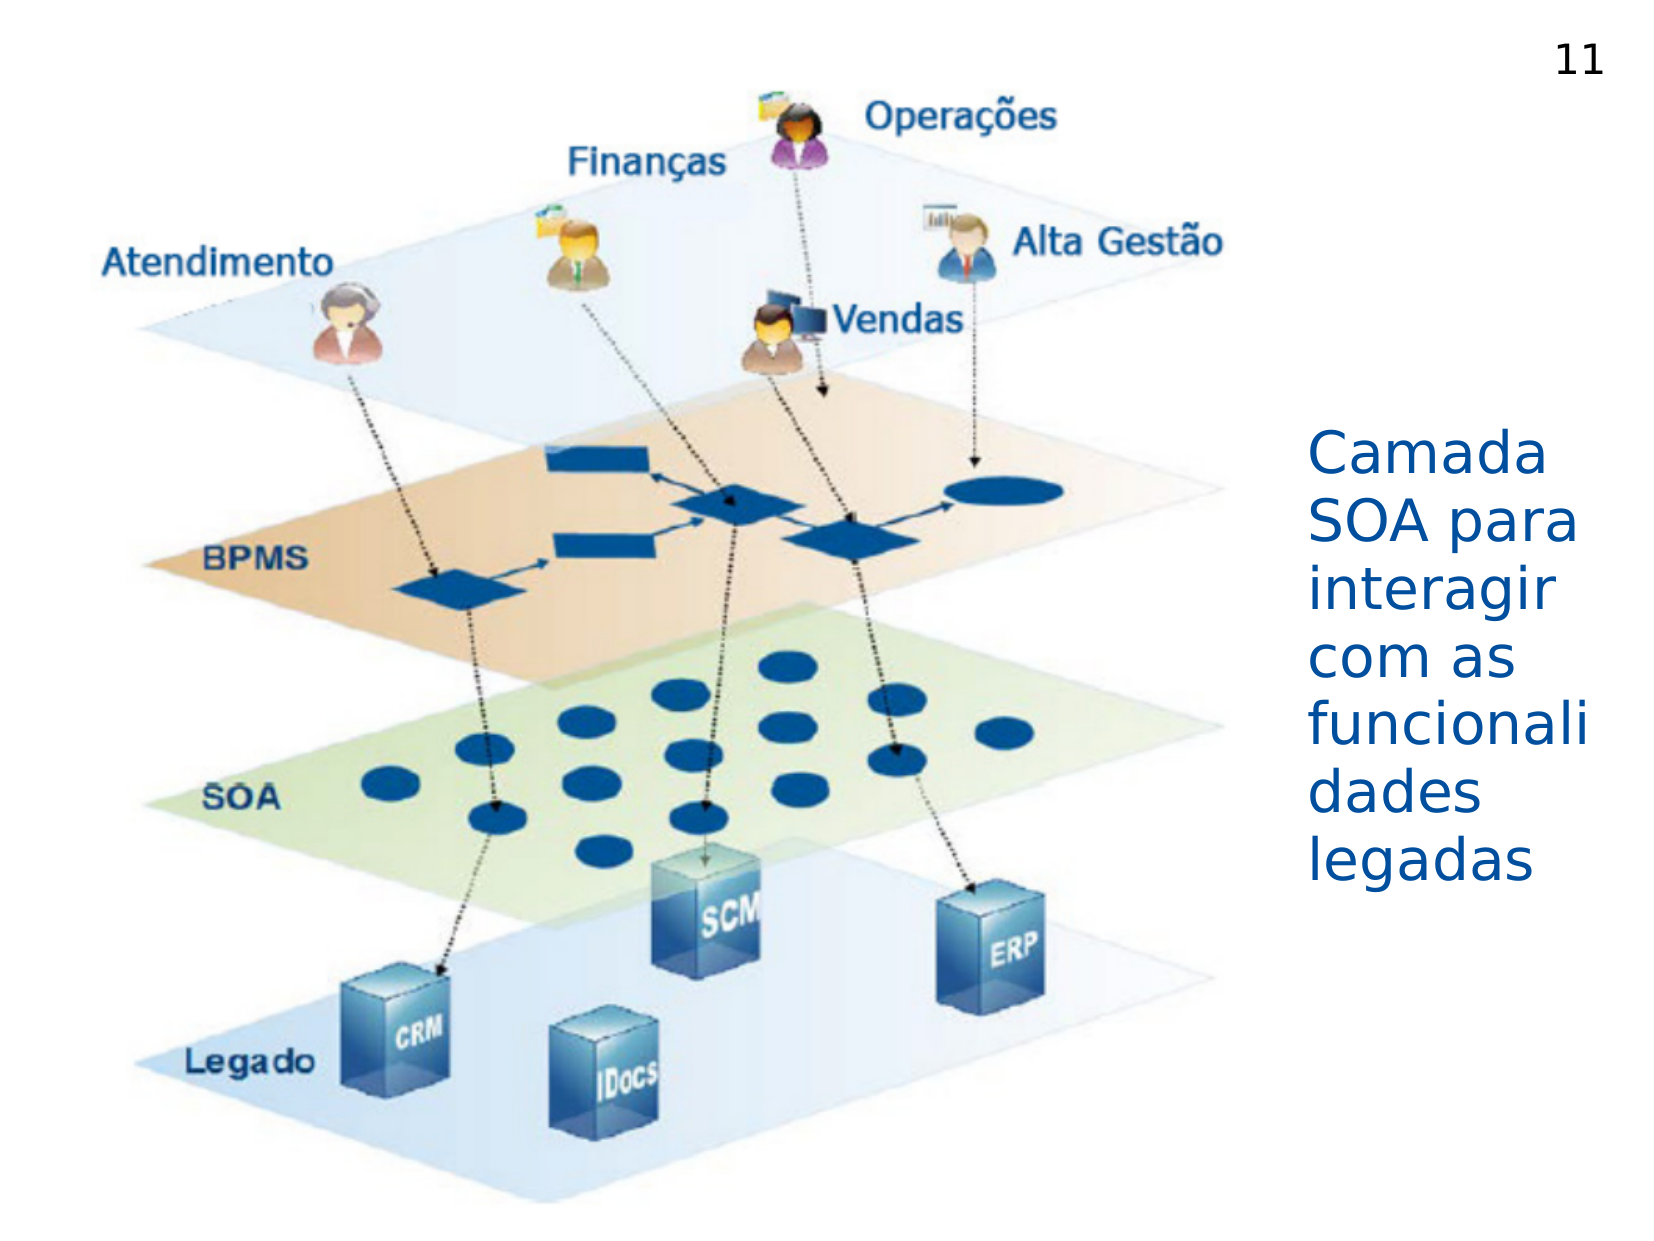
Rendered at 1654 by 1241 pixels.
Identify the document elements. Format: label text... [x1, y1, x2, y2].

picture [90, 78, 1230, 1212]
title Camada SOA para interagir com as funcionalidades legadas [1307, 137, 1614, 1177]
